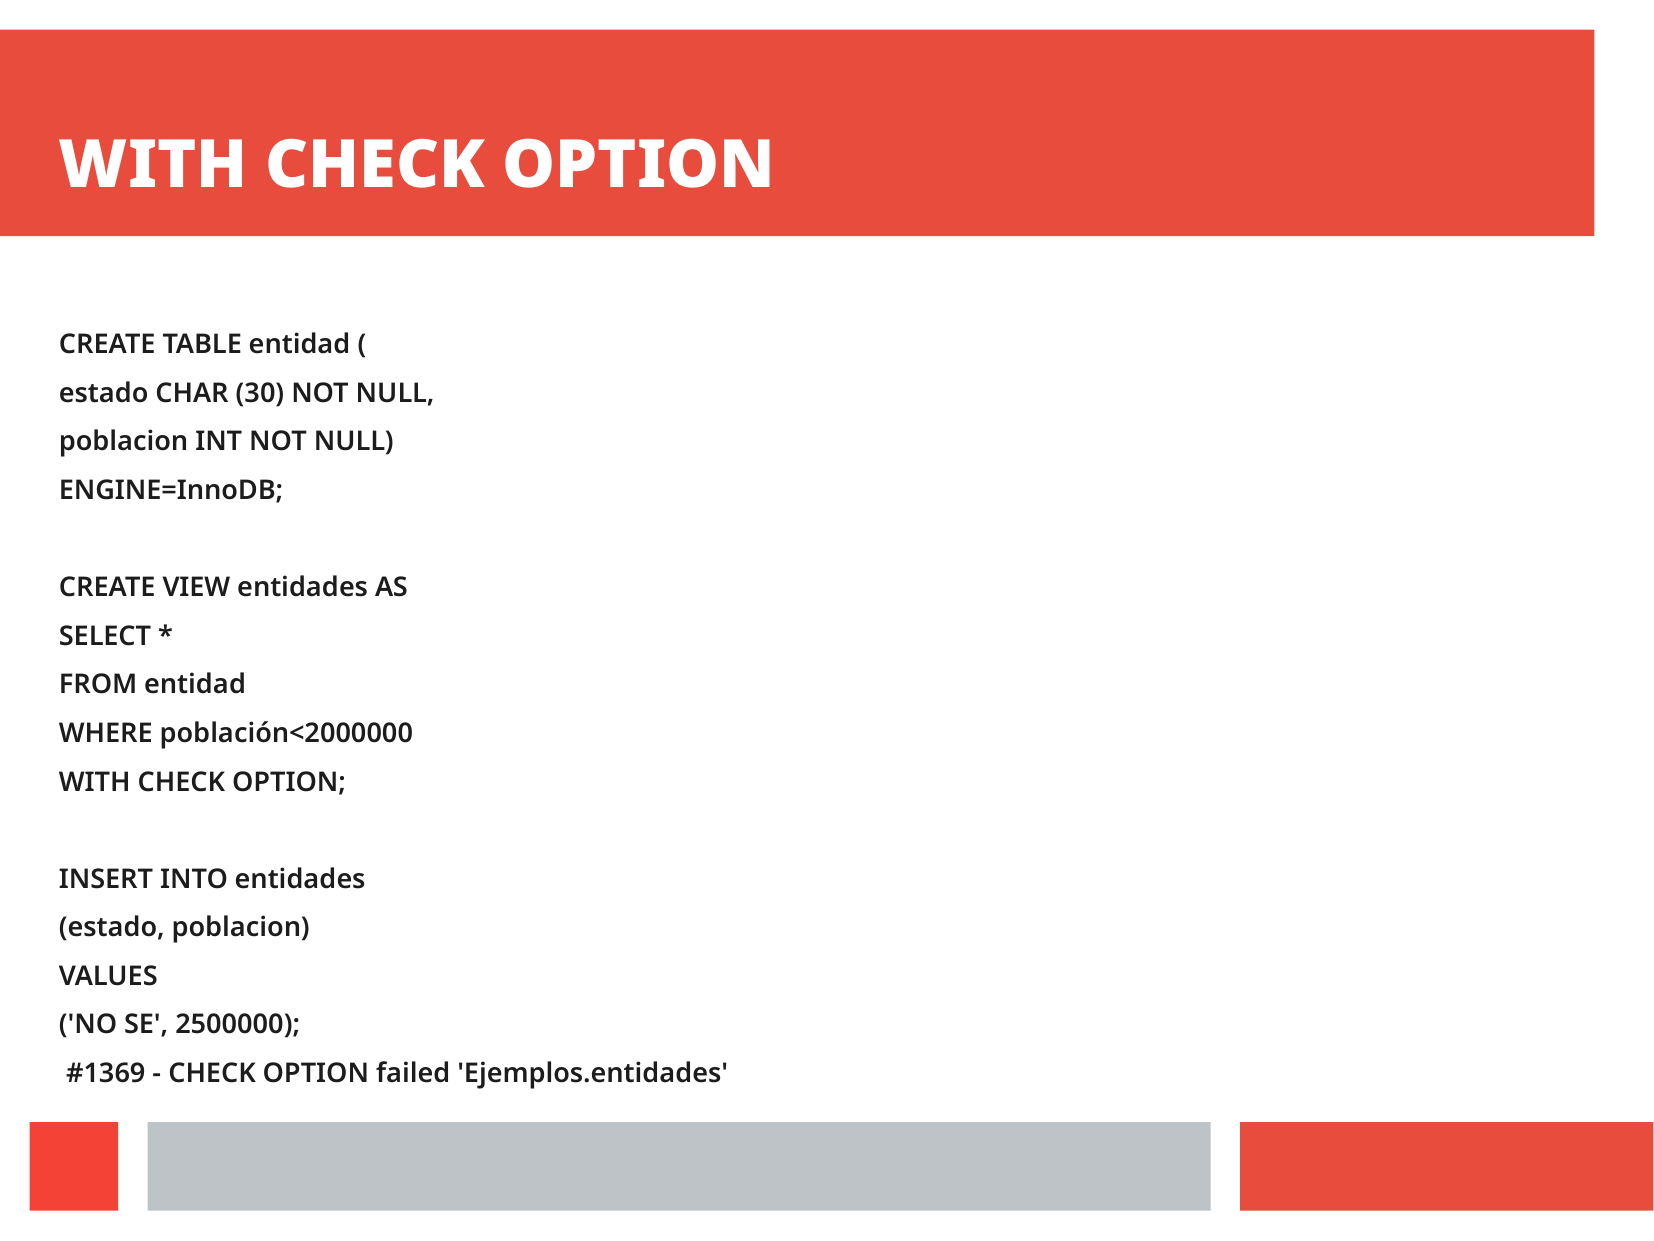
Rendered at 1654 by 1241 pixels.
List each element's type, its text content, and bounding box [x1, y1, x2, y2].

list CREATE TABLE entidad ( estado CHAR (30) NOT NULL, poblacion INT NOT NULL) ENGINE=InnoDB; CREATE VIEW entidades AS SELECT * FROM entidad WHERE población<2000000 WITH CHECK OPTION; INSERT INTO entidades (estado, poblacion) VALUES ('NO SE', 2500000); #1369 - CHECK OPTION failed 'Ejemplos.entidades' [59, 324, 1565, 1093]
title WITH CHECK OPTION [59, 59, 1595, 207]
